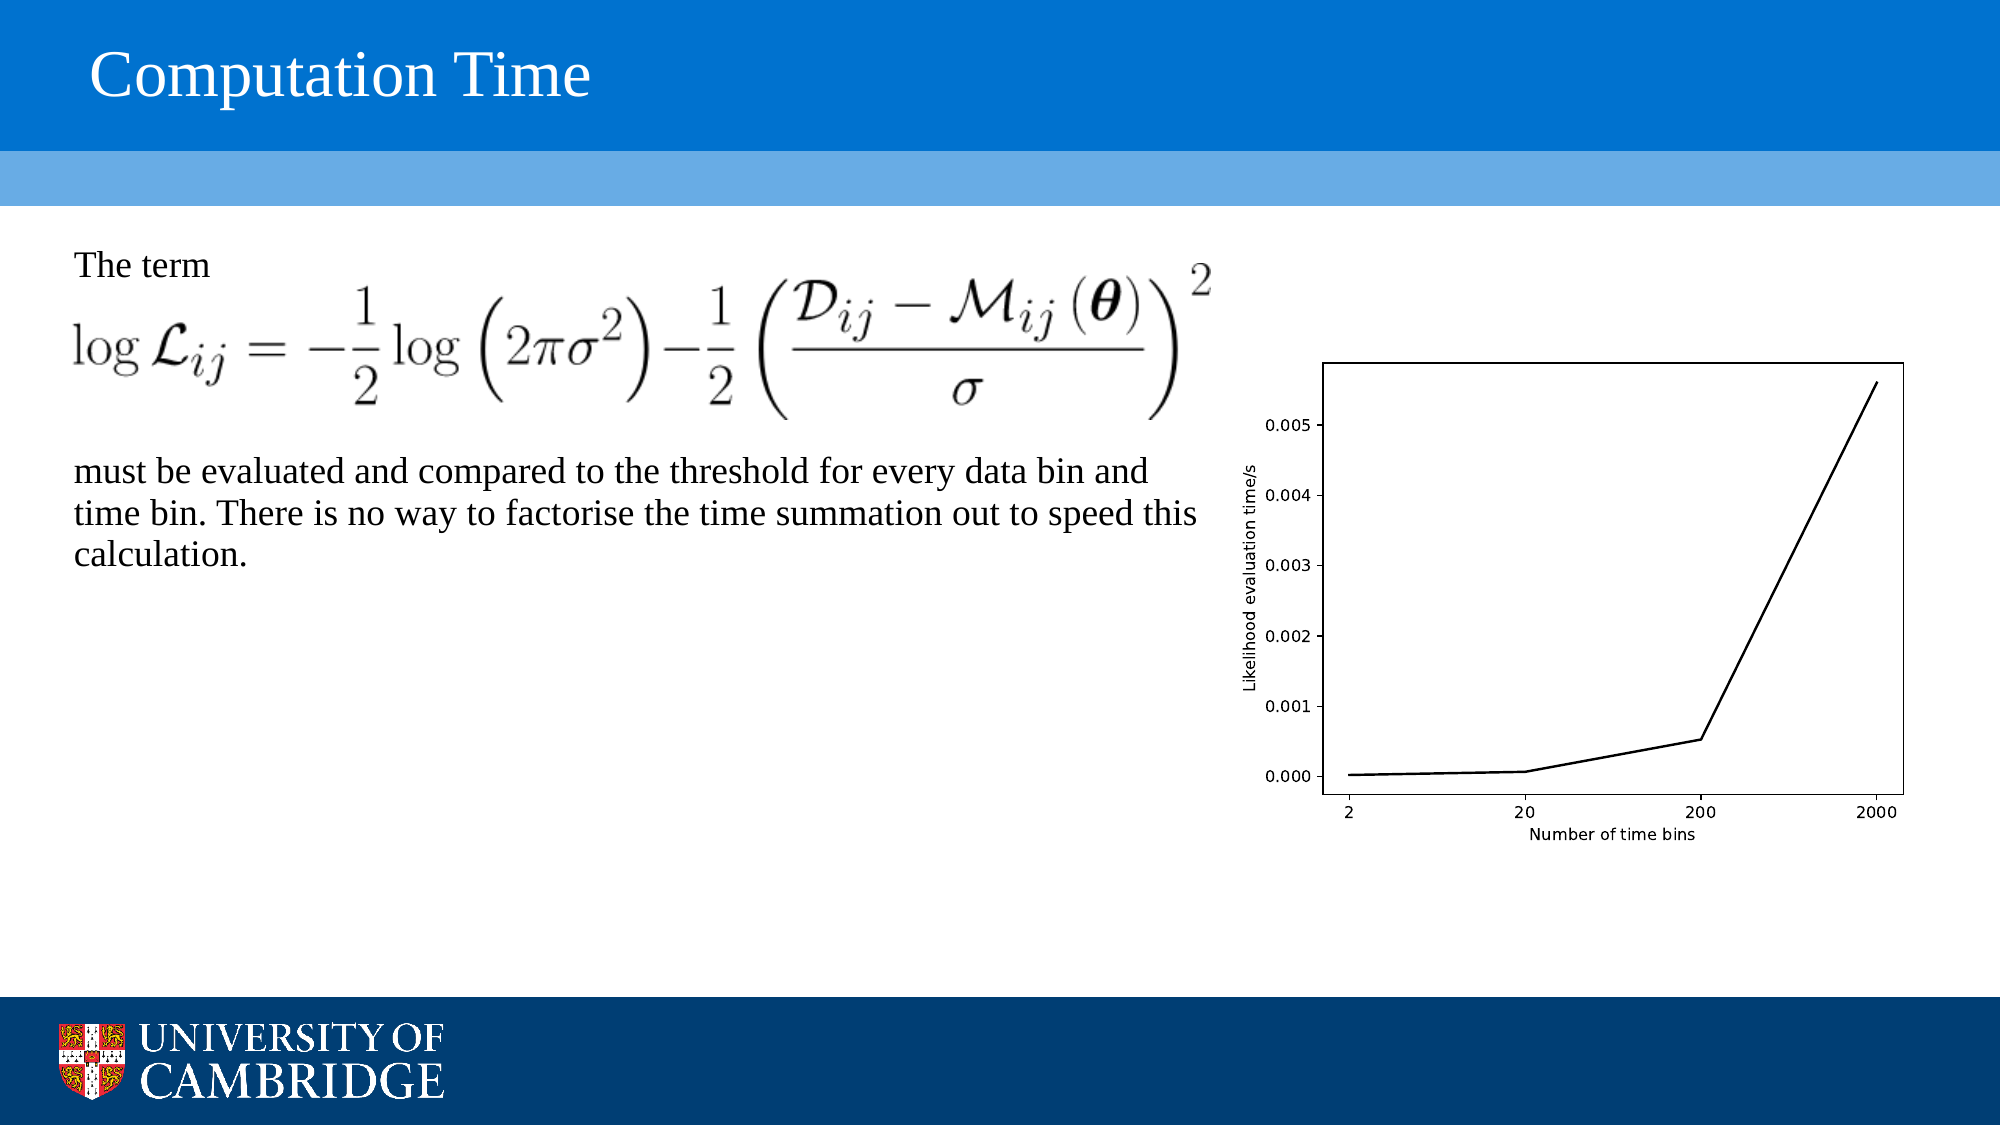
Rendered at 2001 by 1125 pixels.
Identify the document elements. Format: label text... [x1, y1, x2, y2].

picture [59, 1022, 444, 1100]
list Computation Time [3, 29, 1861, 123]
picture [1229, 295, 1979, 857]
text_box The term [59, 236, 1063, 293]
text_box must be evaluated and compared to the threshold for every data bin and time bin. There is no way to factorise the time summation out to speed this calculation. [59, 442, 1229, 583]
picture [71, 263, 1211, 420]
